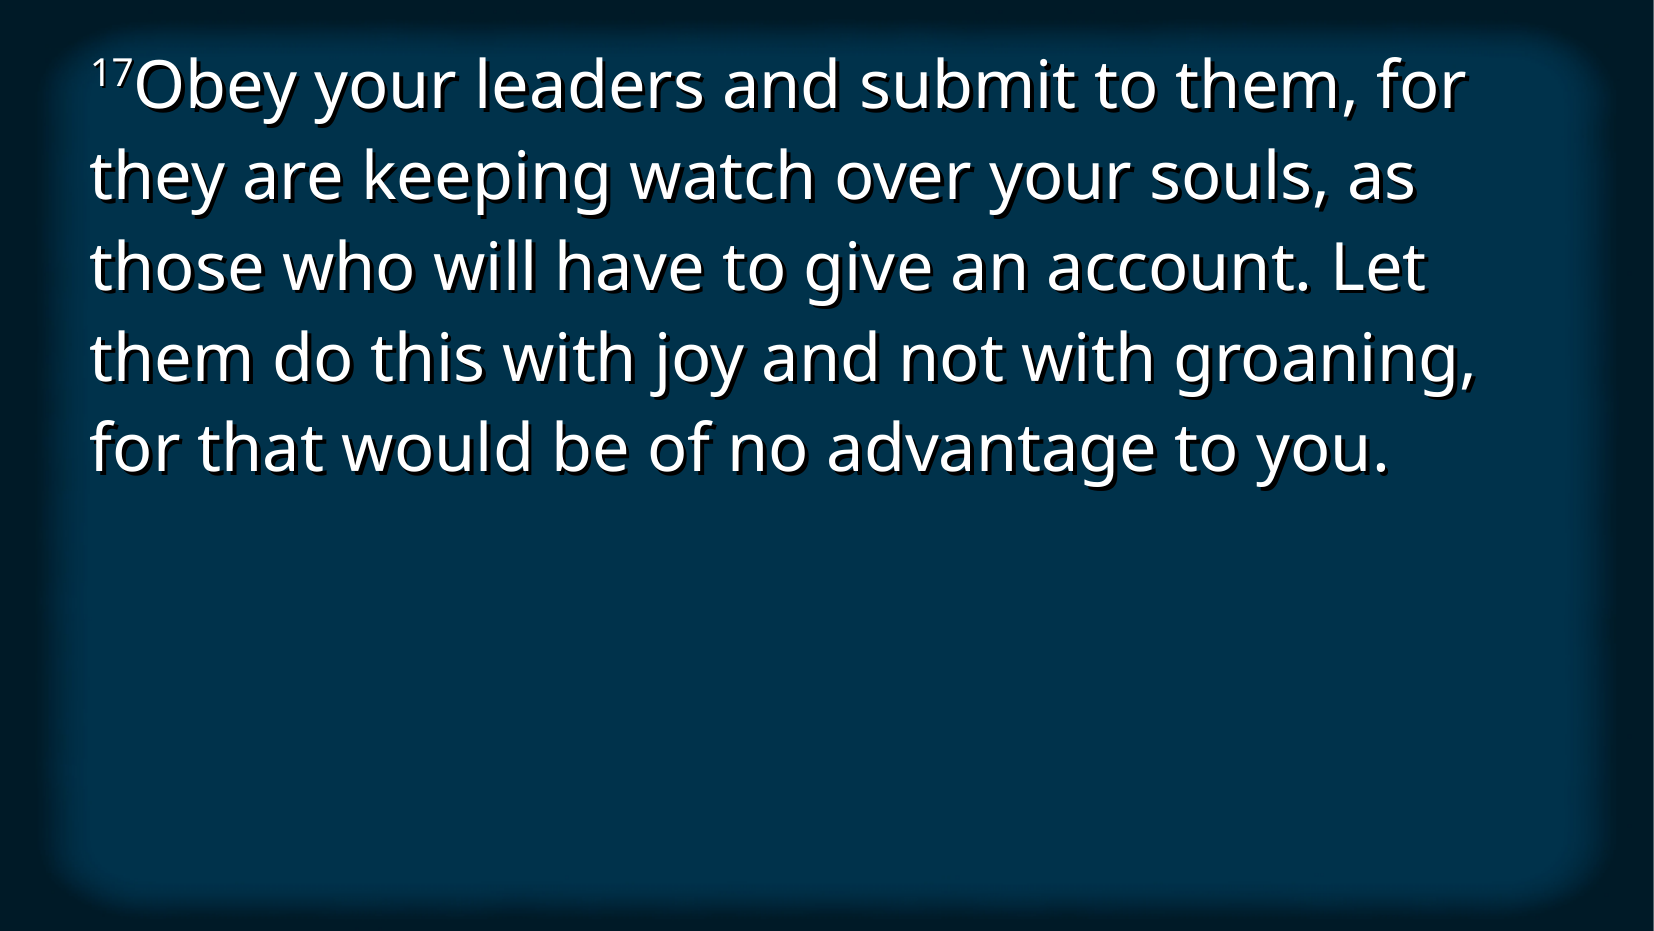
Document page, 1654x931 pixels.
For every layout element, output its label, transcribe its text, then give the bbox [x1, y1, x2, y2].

picture [0, 0, 1654, 931]
text_box 17Obey your leaders and submit to them, for they are keeping watch over your souls, as those who will have to give an account. Let them do this with joy and not with groaning, for that would be of no advantage to you. [75, 30, 1576, 489]
